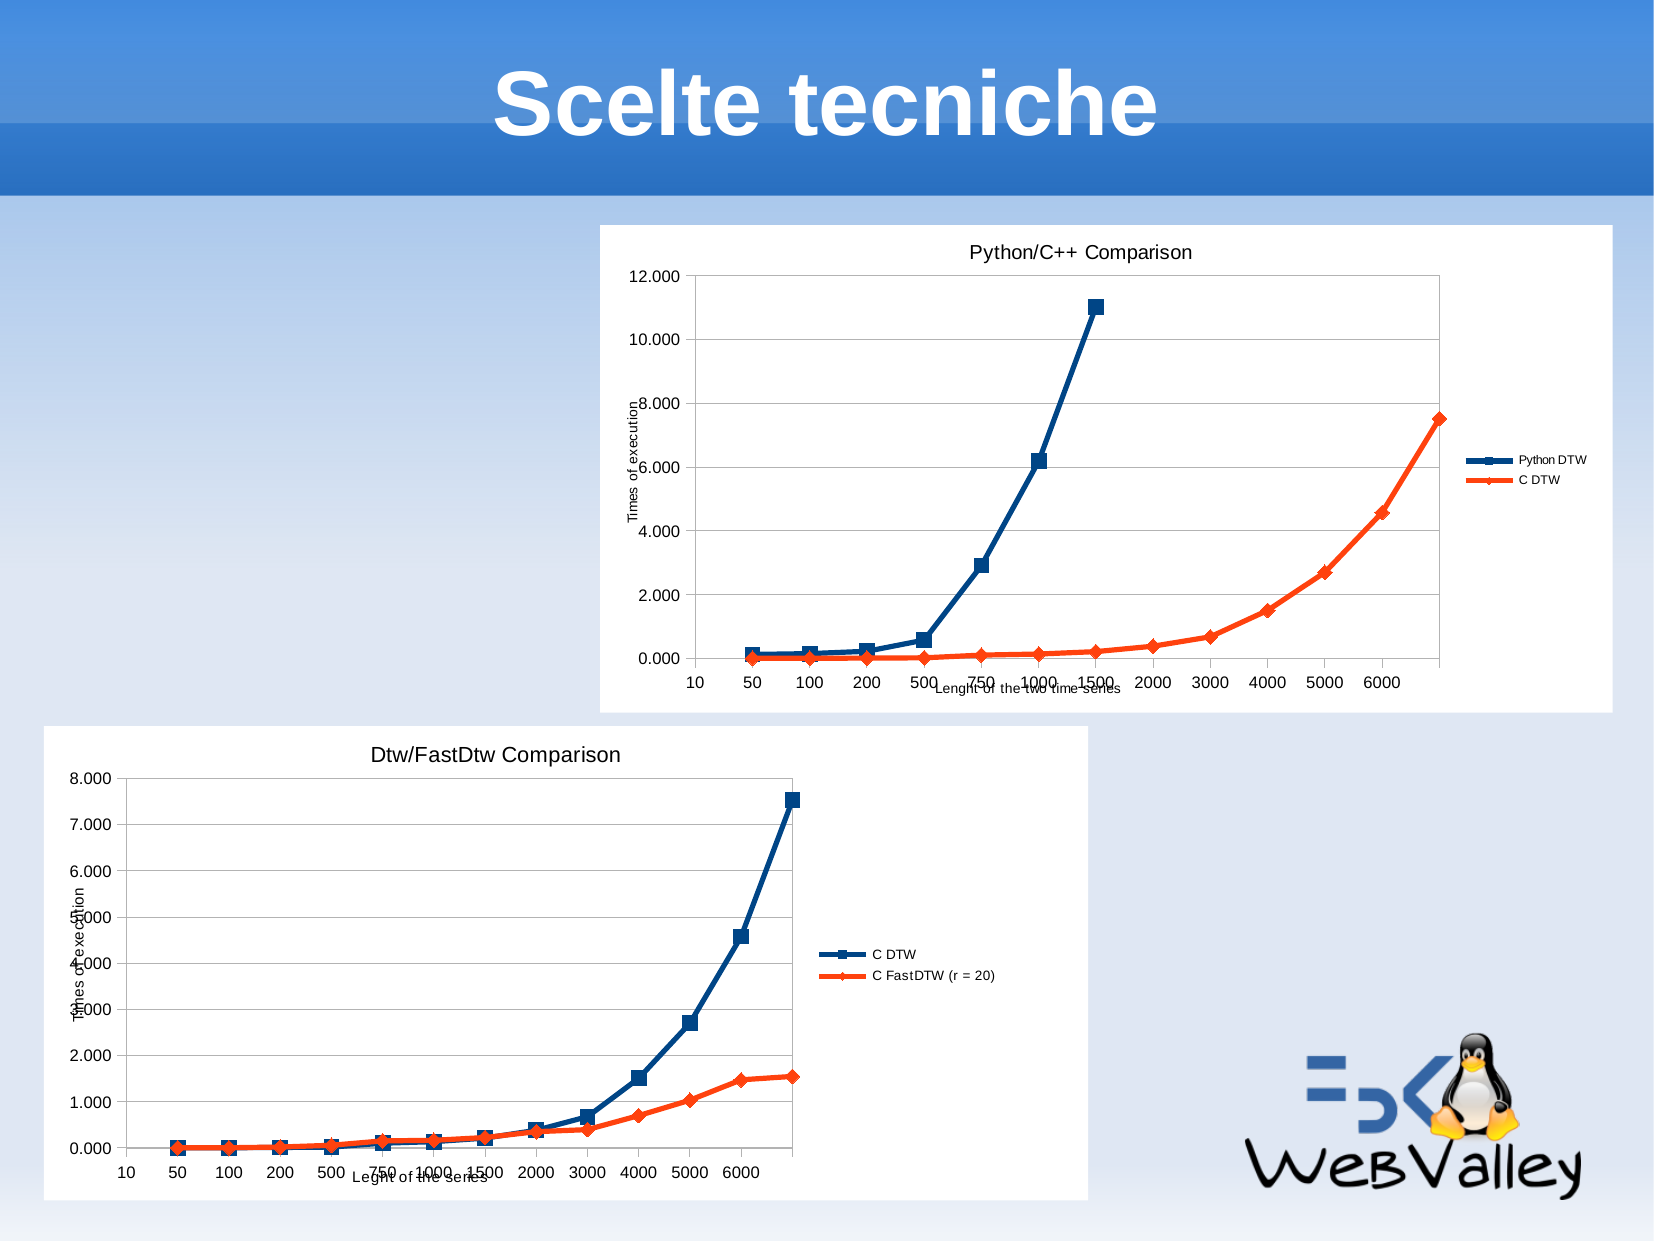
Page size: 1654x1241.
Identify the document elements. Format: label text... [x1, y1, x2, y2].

chart [600, 225, 1613, 713]
chart [43, 726, 1089, 1201]
picture [0, 0, 1654, 1241]
title Scelte tecniche [82, 7, 1571, 200]
